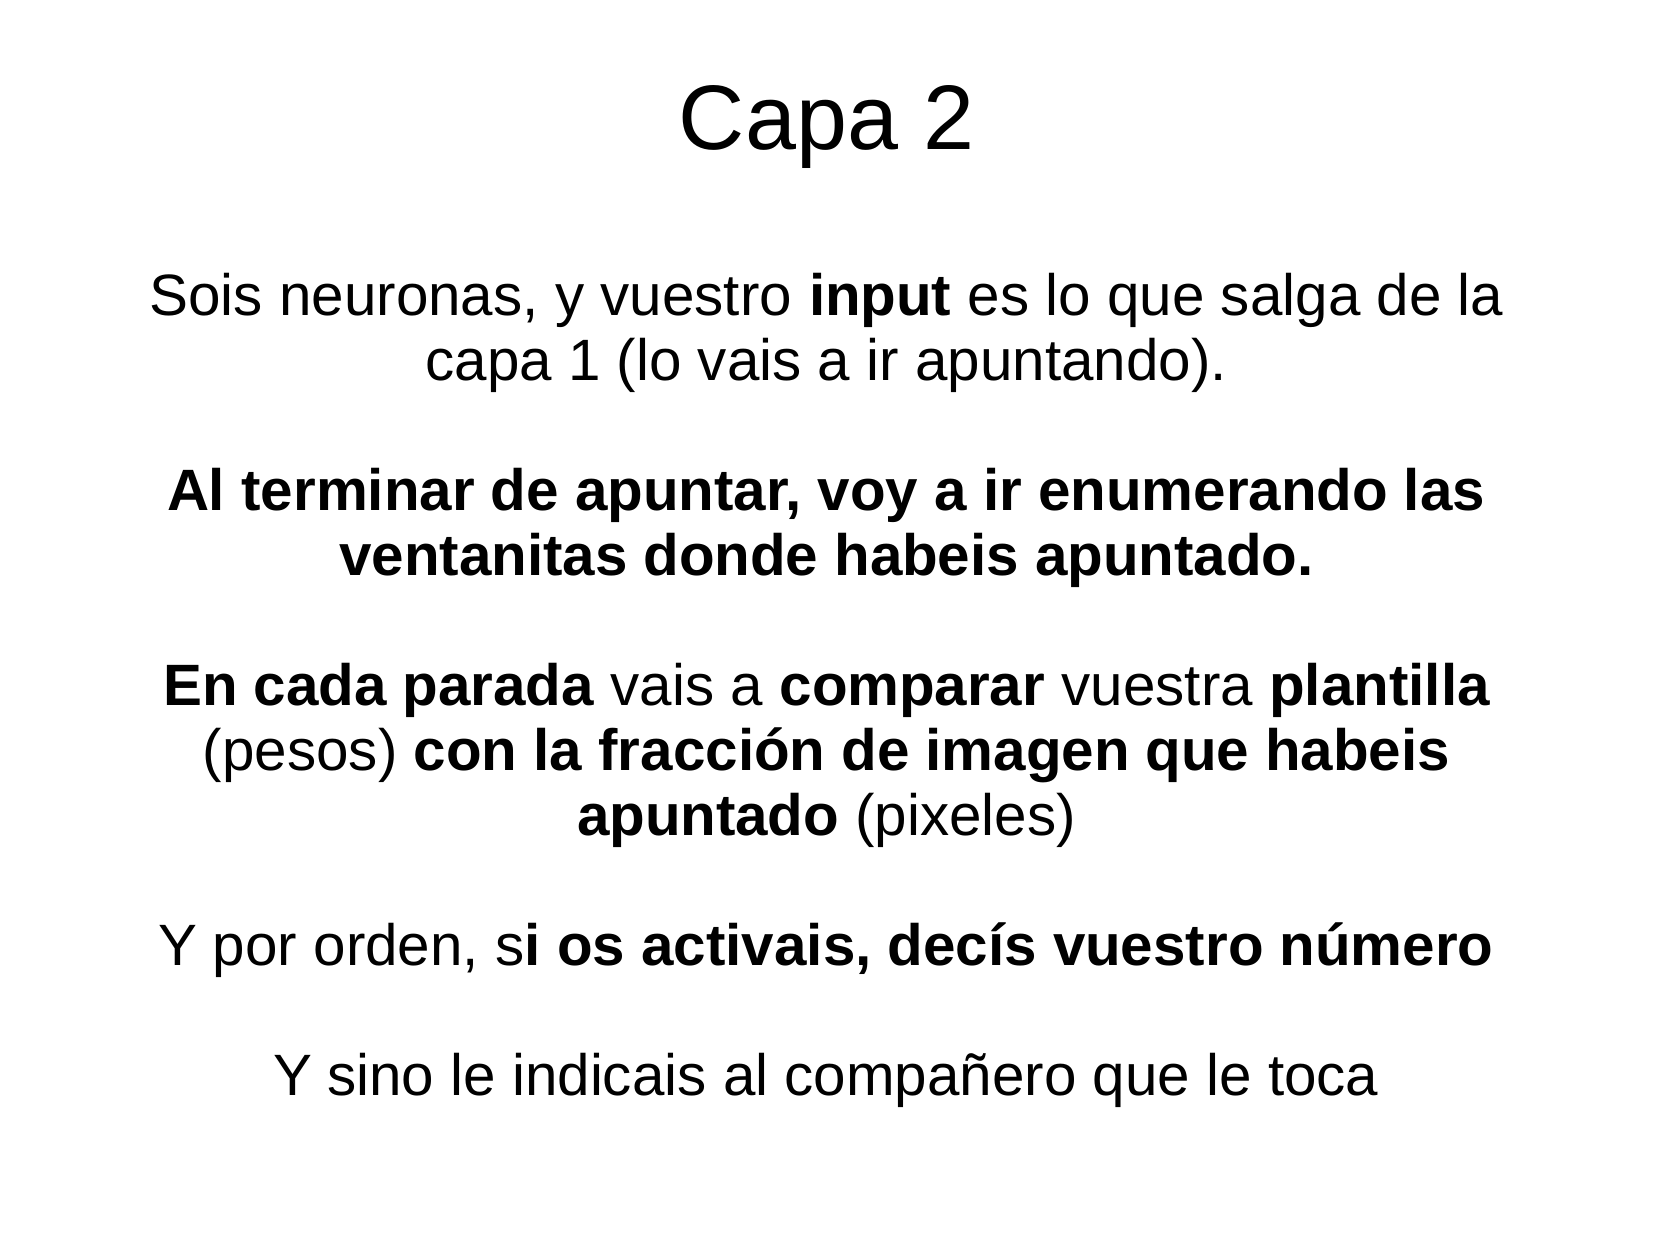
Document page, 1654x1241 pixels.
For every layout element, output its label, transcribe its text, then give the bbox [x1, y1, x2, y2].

subtitle Sois neuronas, y vuestro input es lo que salga de la capa 1 (lo vais a ir apuntando). Al terminar de apuntar, voy a ir enumerando las ventanitas donde habeis apuntado. En cada parada vais a comparar vuestra plantilla (pesos) con la fracción de imagen que habeis apuntado (pixeles) Y por orden, si os activais, decís vuestro número Y sino le indicais al compañero que le toca [82, 262, 1571, 1108]
title Capa 2 [82, 13, 1571, 222]
